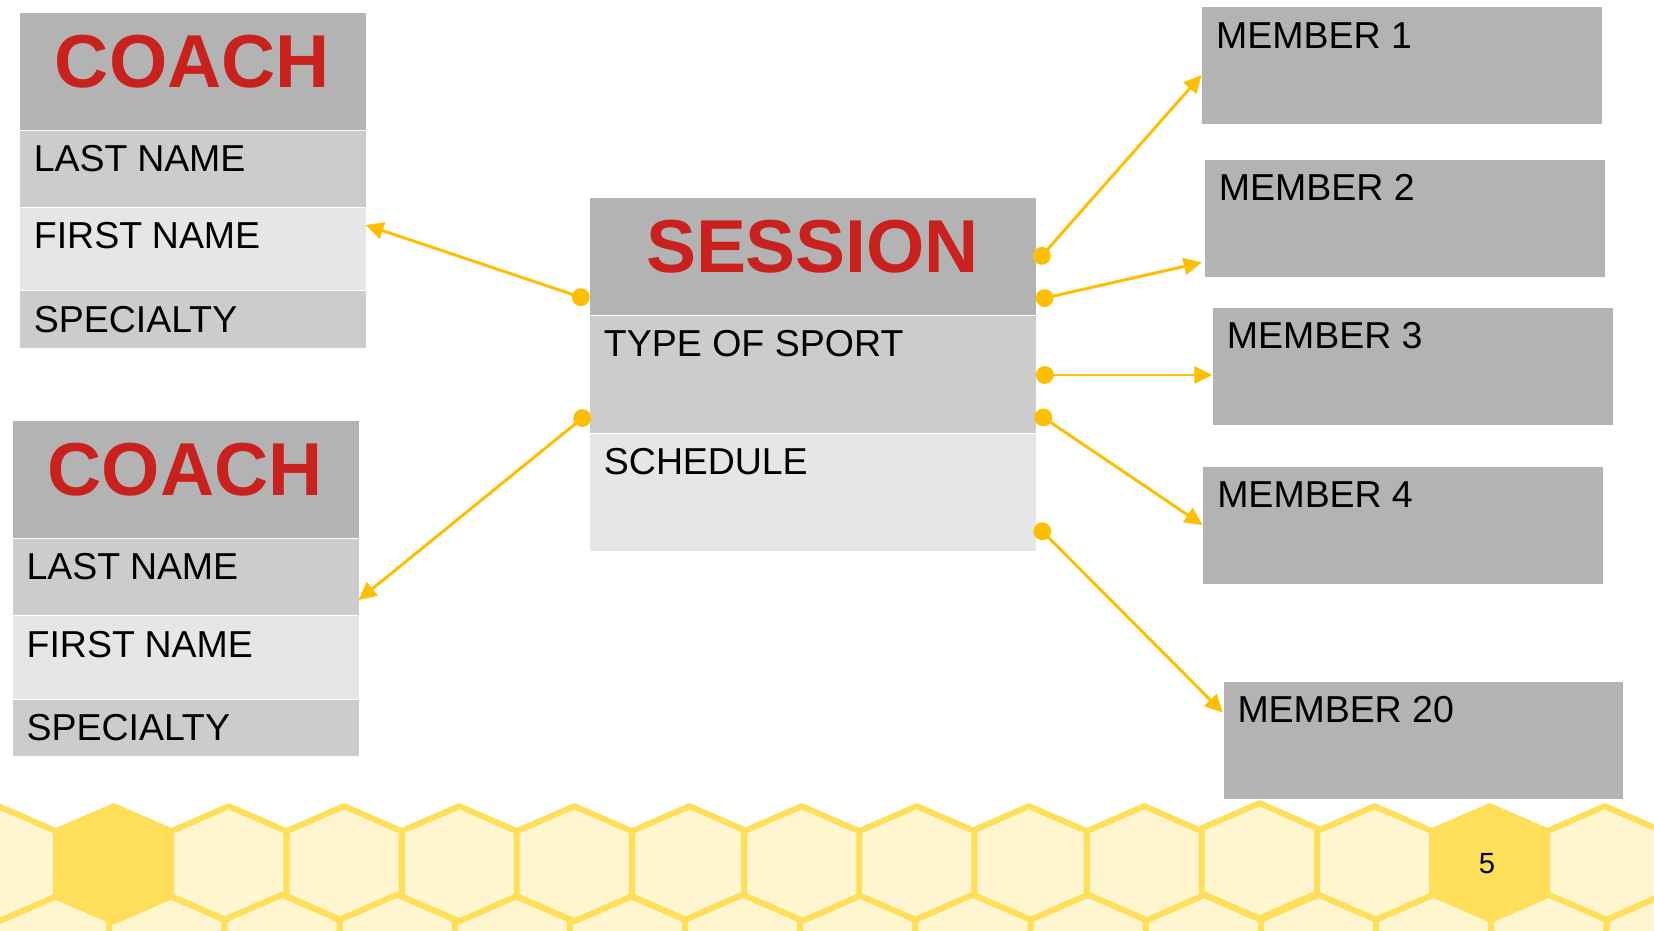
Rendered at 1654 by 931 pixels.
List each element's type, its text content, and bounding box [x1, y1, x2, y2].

table_cell LAST NAME [20, 131, 366, 207]
table_cell TYPE OF SPORT [590, 316, 1036, 433]
table_header SESSION [590, 198, 1036, 315]
table_header MEMBER 20 [1224, 682, 1623, 799]
table_header MEMBER 2 [1205, 160, 1605, 277]
table_header COACH [20, 13, 366, 130]
table_cell FIRST NAME [13, 616, 359, 699]
table_cell SPECIALTY [13, 700, 359, 756]
table_header MEMBER 1 [1202, 7, 1602, 124]
table_cell SCHEDULE [590, 434, 1036, 551]
table_cell SPECIALTY [20, 291, 366, 348]
table_cell FIRST NAME [20, 208, 366, 290]
table_header MEMBER 3 [1213, 308, 1613, 425]
table_header MEMBER 4 [1203, 467, 1603, 584]
table_header COACH [13, 421, 359, 538]
table_cell LAST NAME [13, 539, 359, 615]
